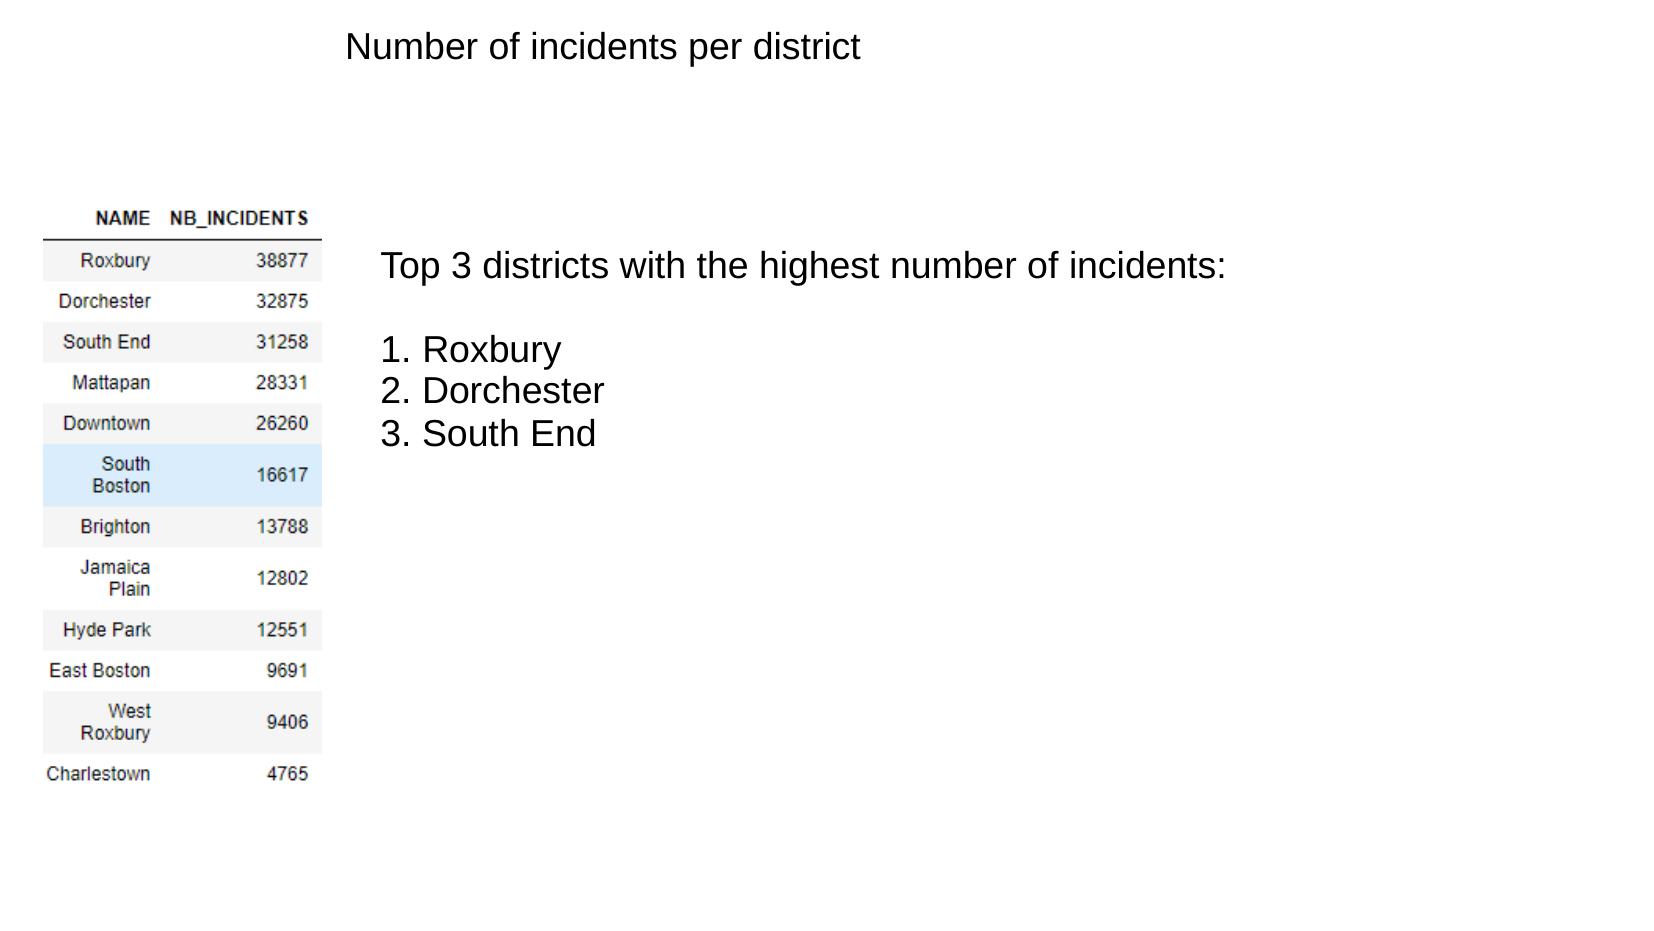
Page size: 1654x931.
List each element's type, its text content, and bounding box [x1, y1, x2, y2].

text_box Number of incidents per district [330, 17, 1344, 88]
picture [43, 197, 322, 801]
text_box Top 3 districts with the highest number of incidents: 1. Roxbury 2. Dorchester 3. South End [365, 236, 1243, 462]
